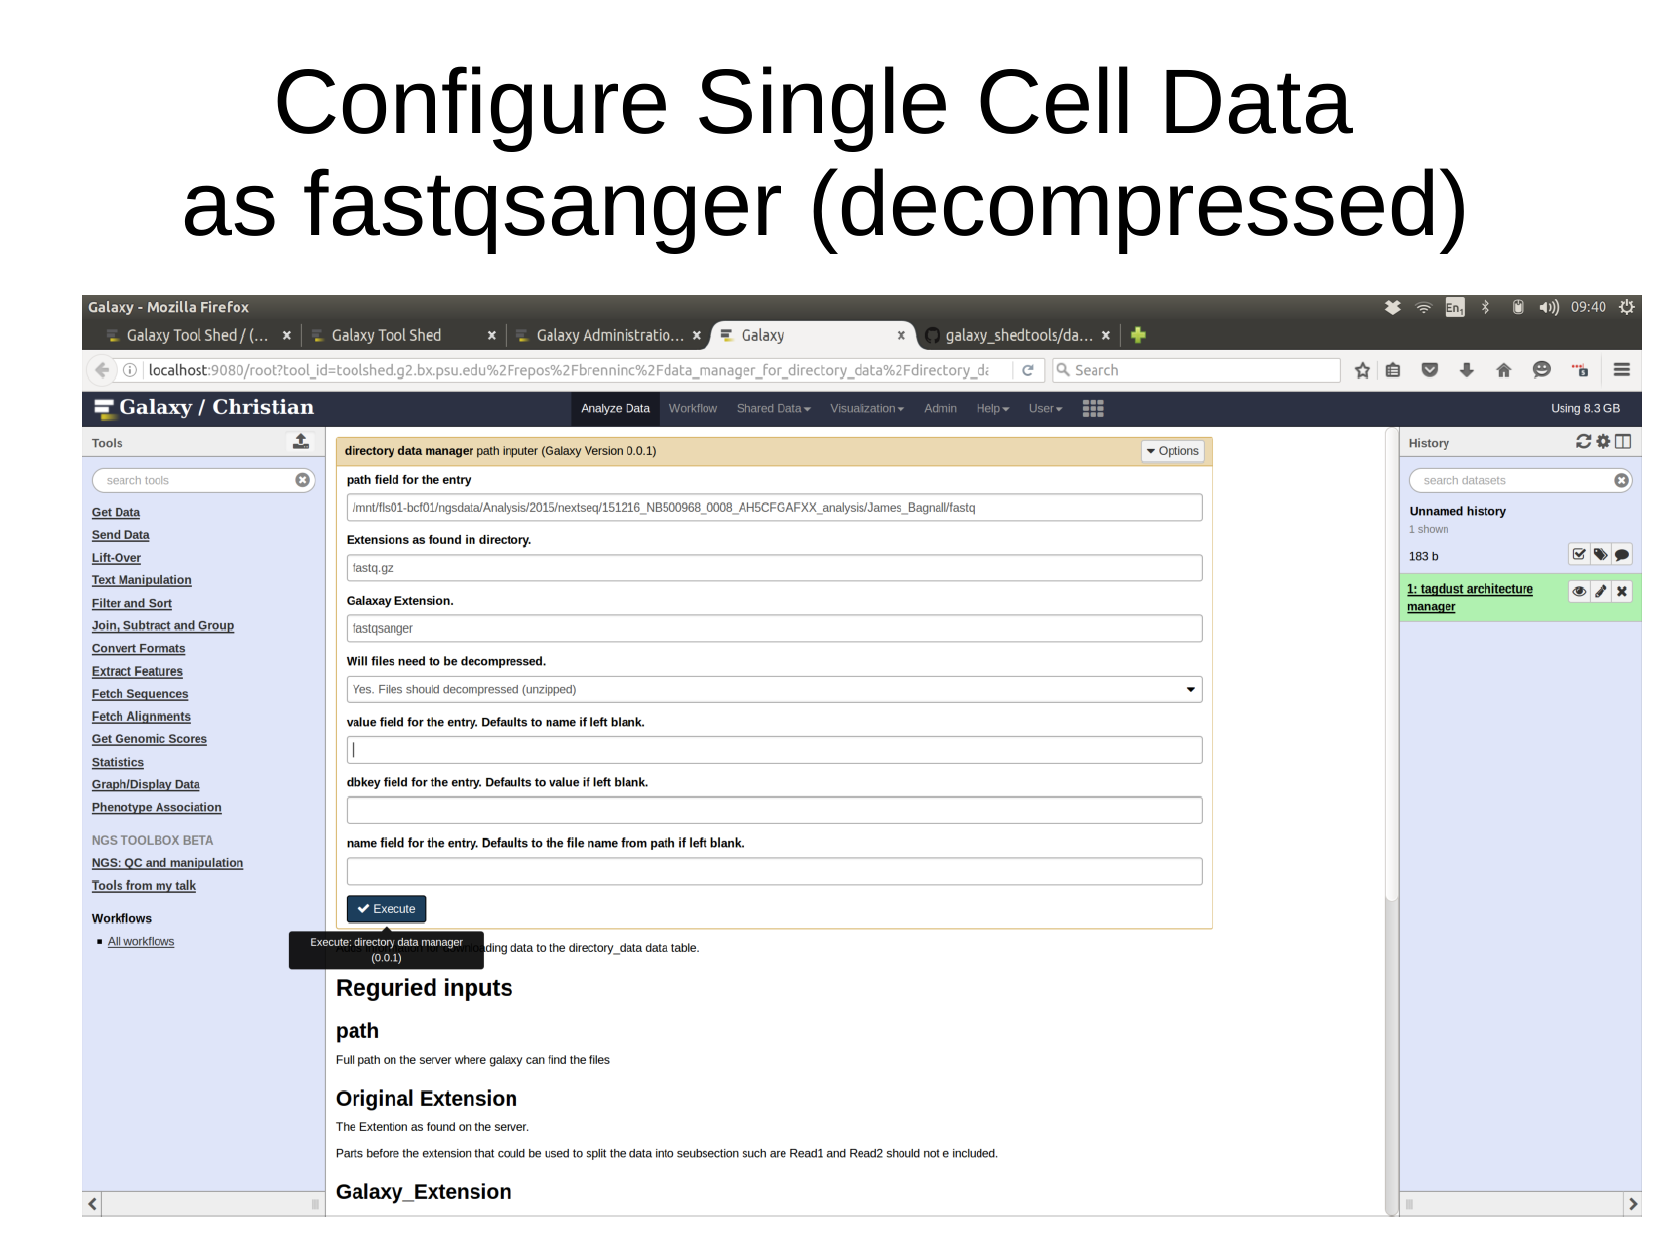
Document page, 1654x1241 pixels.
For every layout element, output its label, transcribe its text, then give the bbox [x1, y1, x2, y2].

picture [82, 295, 1642, 1217]
title Configure Single Cell Data as fastqsanger (decompressed) [82, 49, 1571, 257]
